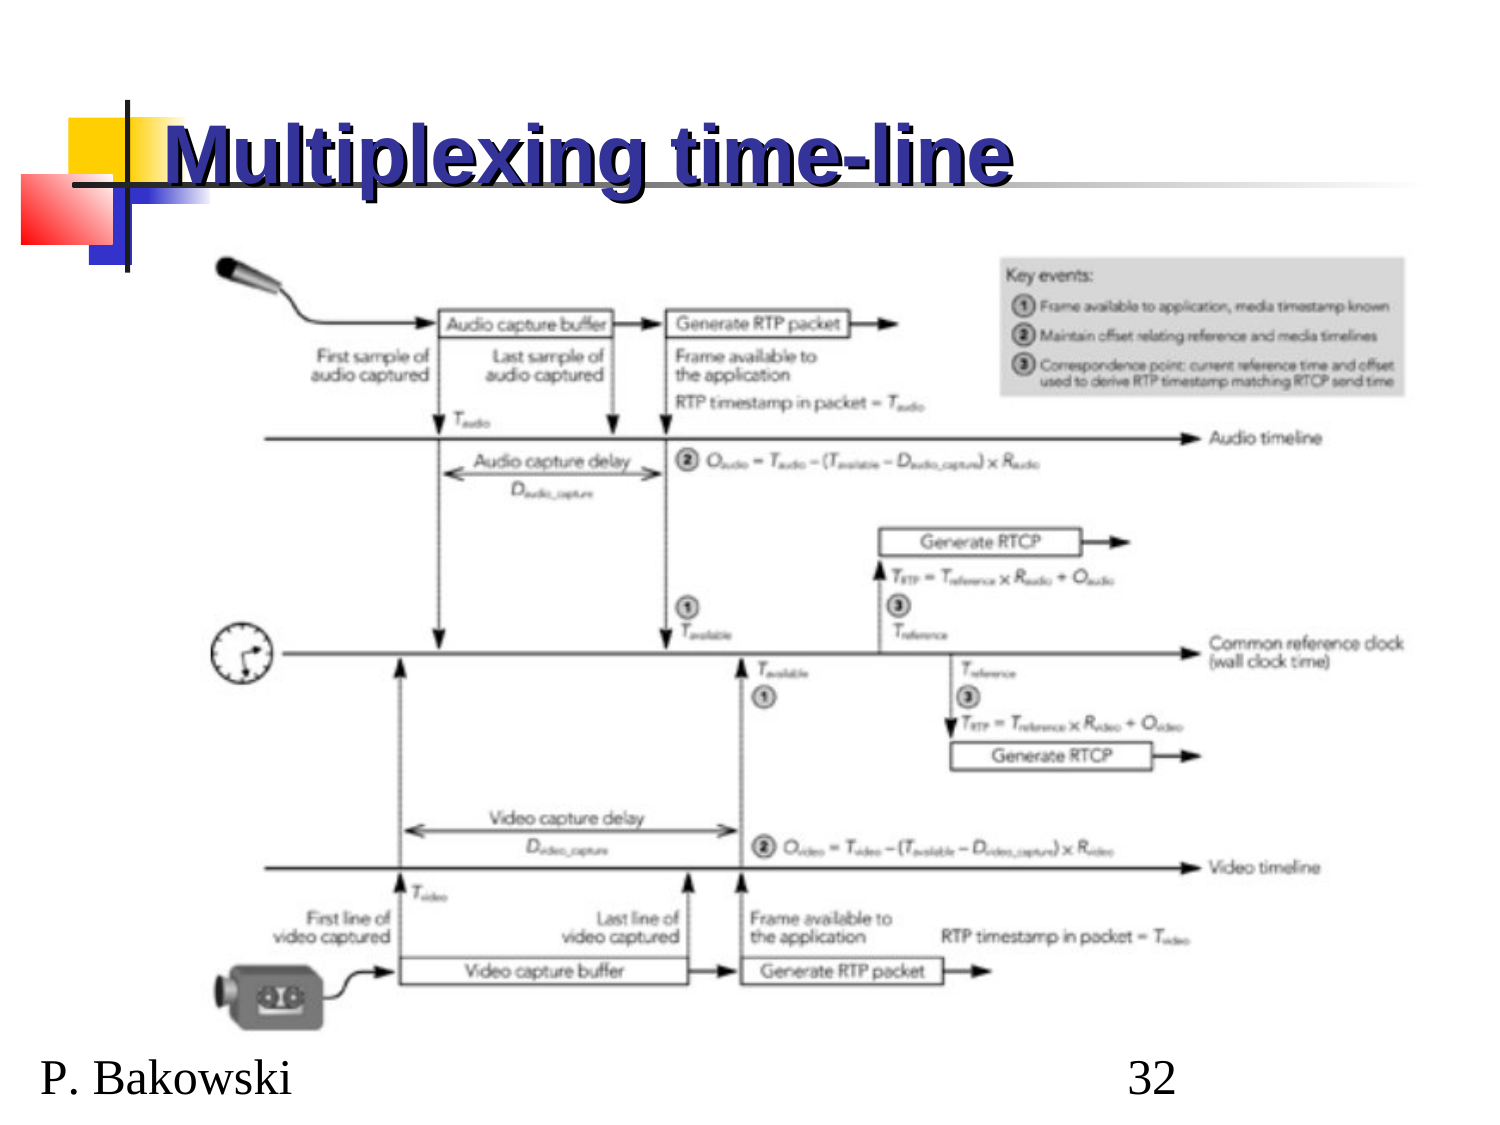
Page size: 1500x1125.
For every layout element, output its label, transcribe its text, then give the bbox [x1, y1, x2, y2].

picture [132, 204, 1430, 1058]
title Multiplexing time-line [147, 92, 1500, 213]
